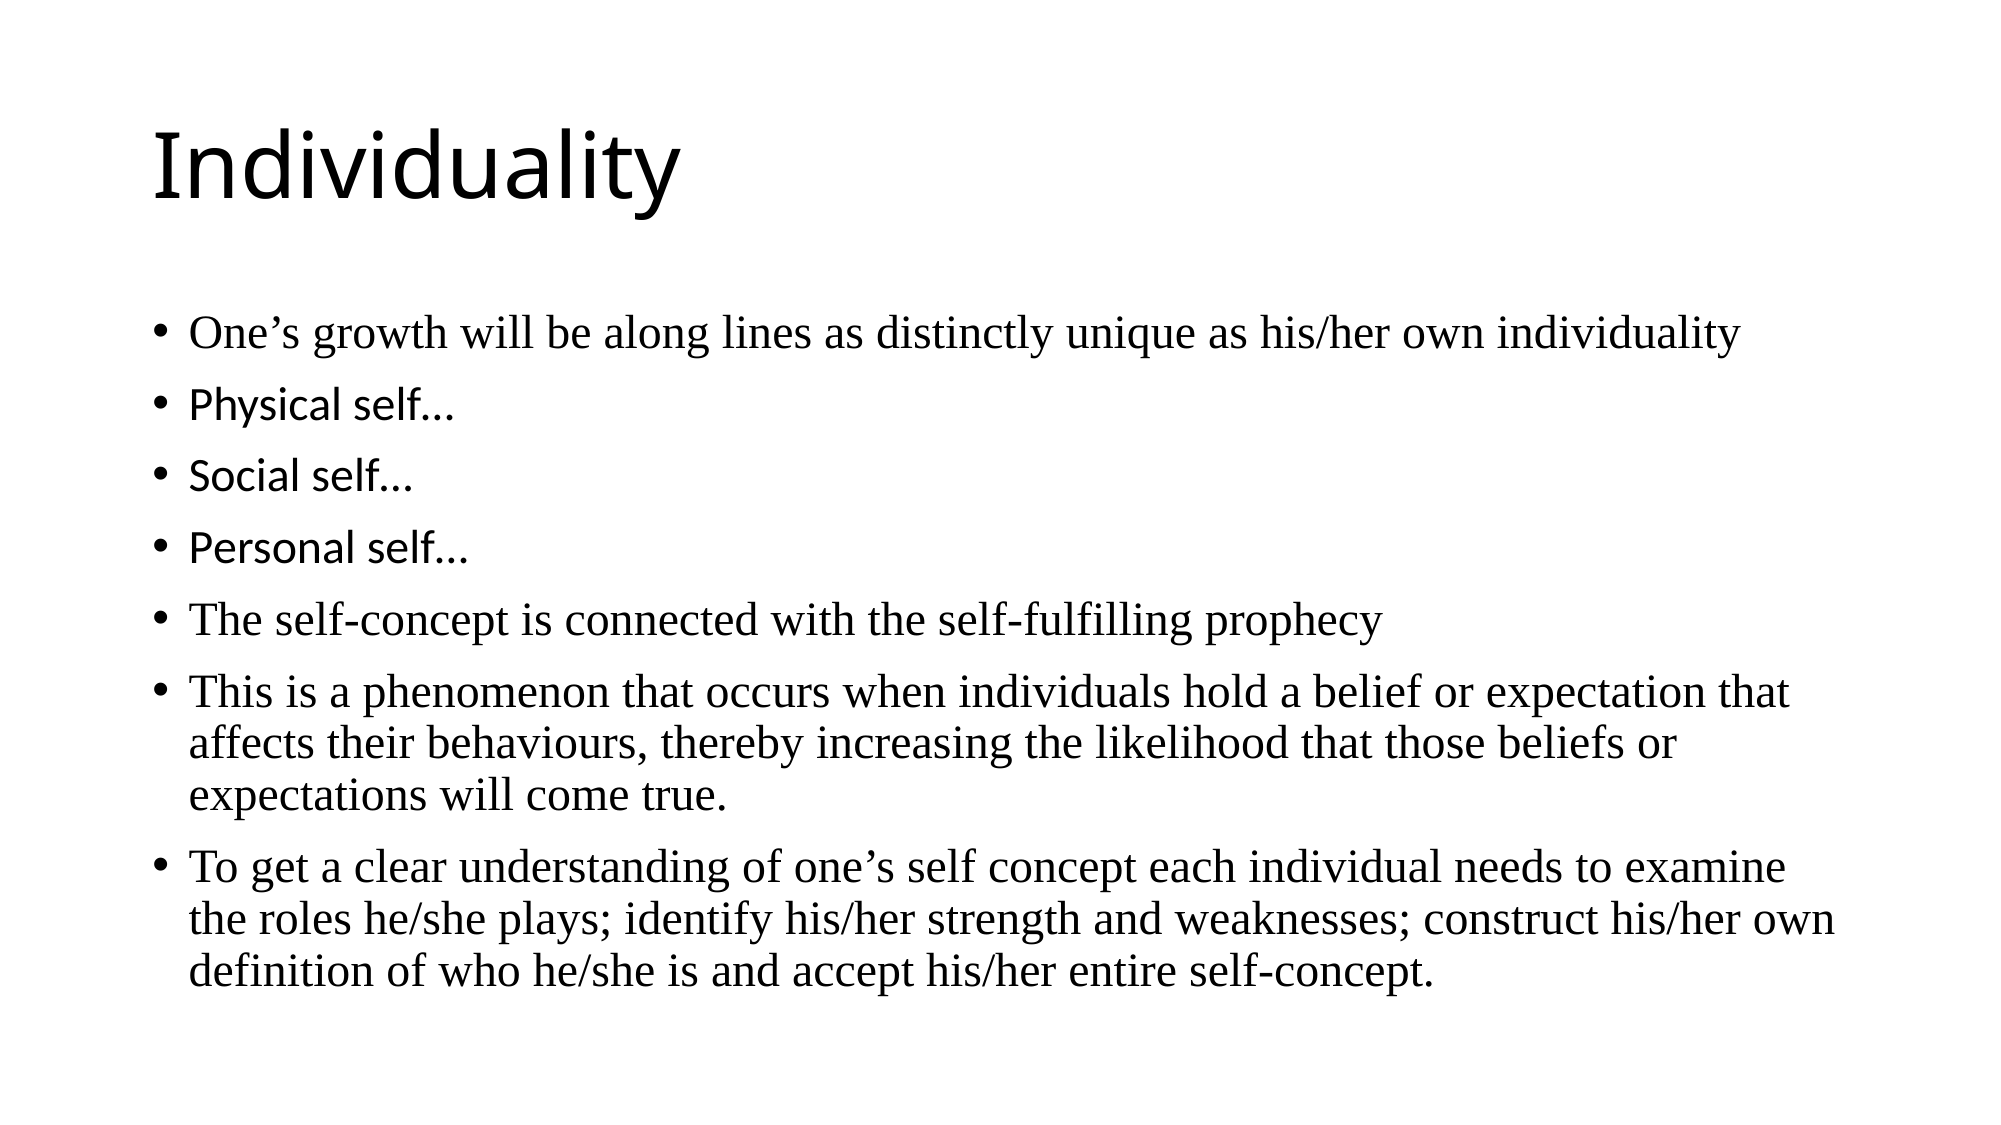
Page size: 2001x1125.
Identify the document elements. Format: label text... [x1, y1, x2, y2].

list One’s growth will be along lines as distinctly unique as his/her own individuality Physical self… Social self… Personal self… The self-concept is connected with the self-fulfilling prophecy This is a phenomenon that occurs when individuals hold a belief or expectation that affects their behaviours, thereby increasing the likelihood that those beliefs or expectations will come true. To get a clear understanding of one’s self concept each individual needs to examine the roles he/she plays; identify his/her strength and weaknesses; construct his/her own definition of who he/she is and accept his/her entire self-concept. [137, 299, 1863, 1014]
title Individuality [137, 59, 1863, 278]
